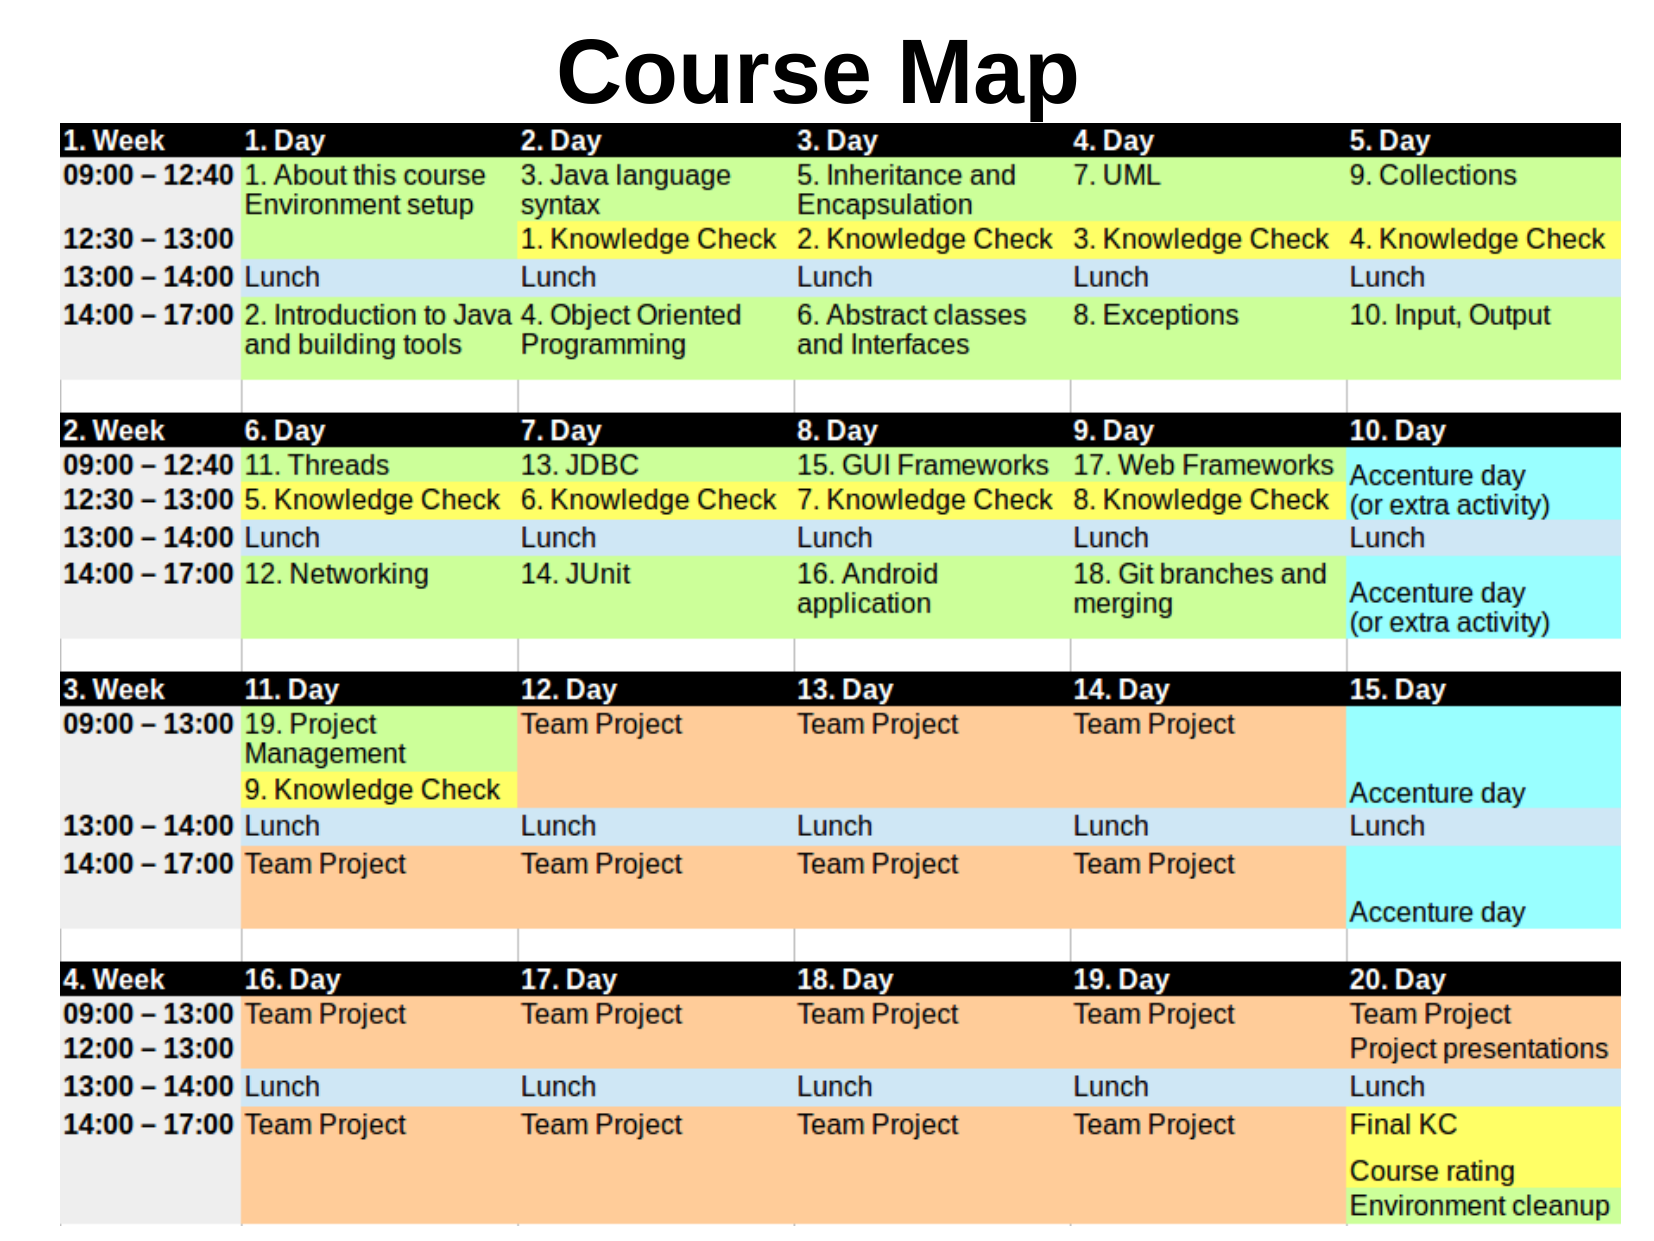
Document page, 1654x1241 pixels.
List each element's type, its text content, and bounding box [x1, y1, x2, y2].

picture [60, 123, 1621, 1226]
title Course Map [75, 20, 1564, 123]
